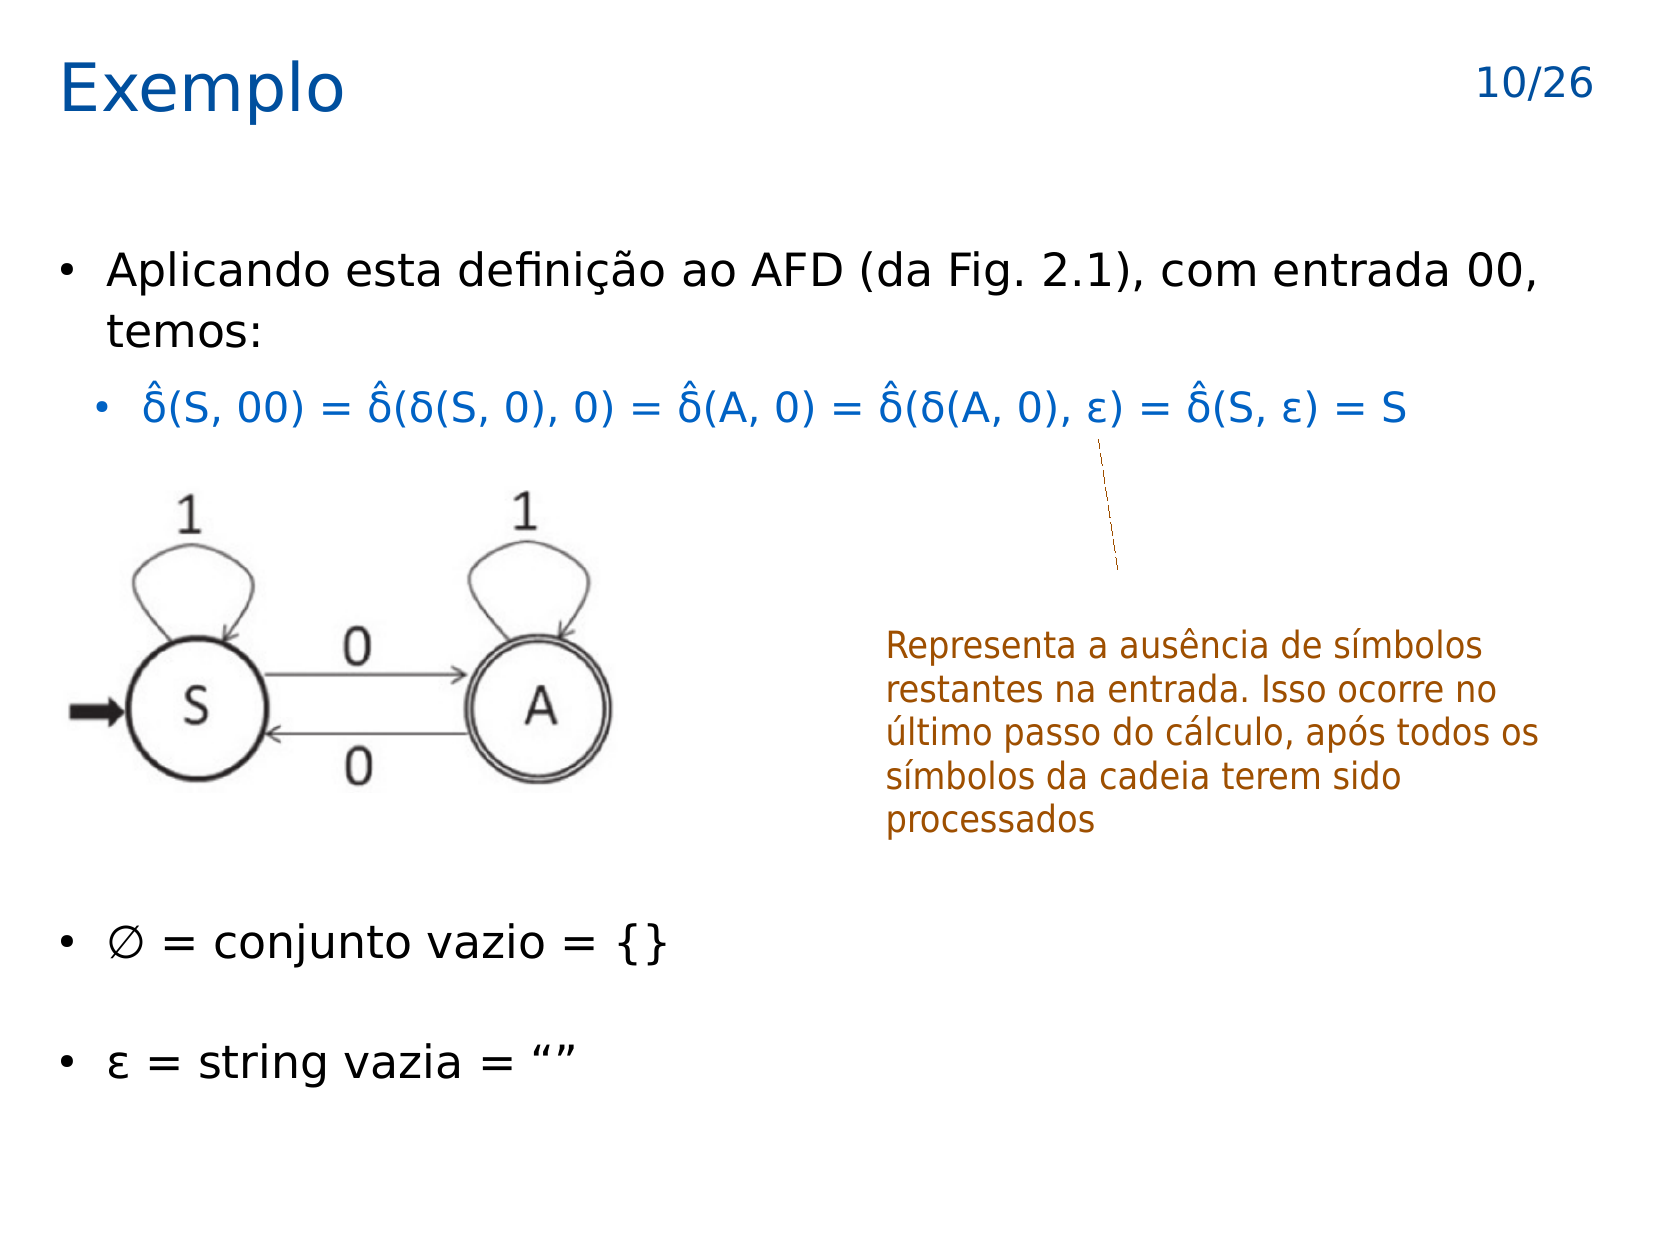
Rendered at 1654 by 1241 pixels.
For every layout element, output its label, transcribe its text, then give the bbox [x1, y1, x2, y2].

title Exemplo [59, 29, 1625, 148]
picture [59, 484, 618, 793]
text_box Representa a ausência de símbolos restantes na entrada. Isso ocorre no último passo do cálculo, após todos os símbolos da cadeia terem sido processados [870, 616, 1561, 923]
list Aplicando esta definição ao AFD (da Fig. 2.1), com entrada 00, temos: δ̂(S, 00) = δ̂(δ(S, 0), 0) = δ̂(A, 0) = δ̂(δ(A, 0), ε) = δ̂(S, ε) = S ∅ = conjunto vazio = {} ε = string vazia = “” [59, 236, 1595, 1211]
